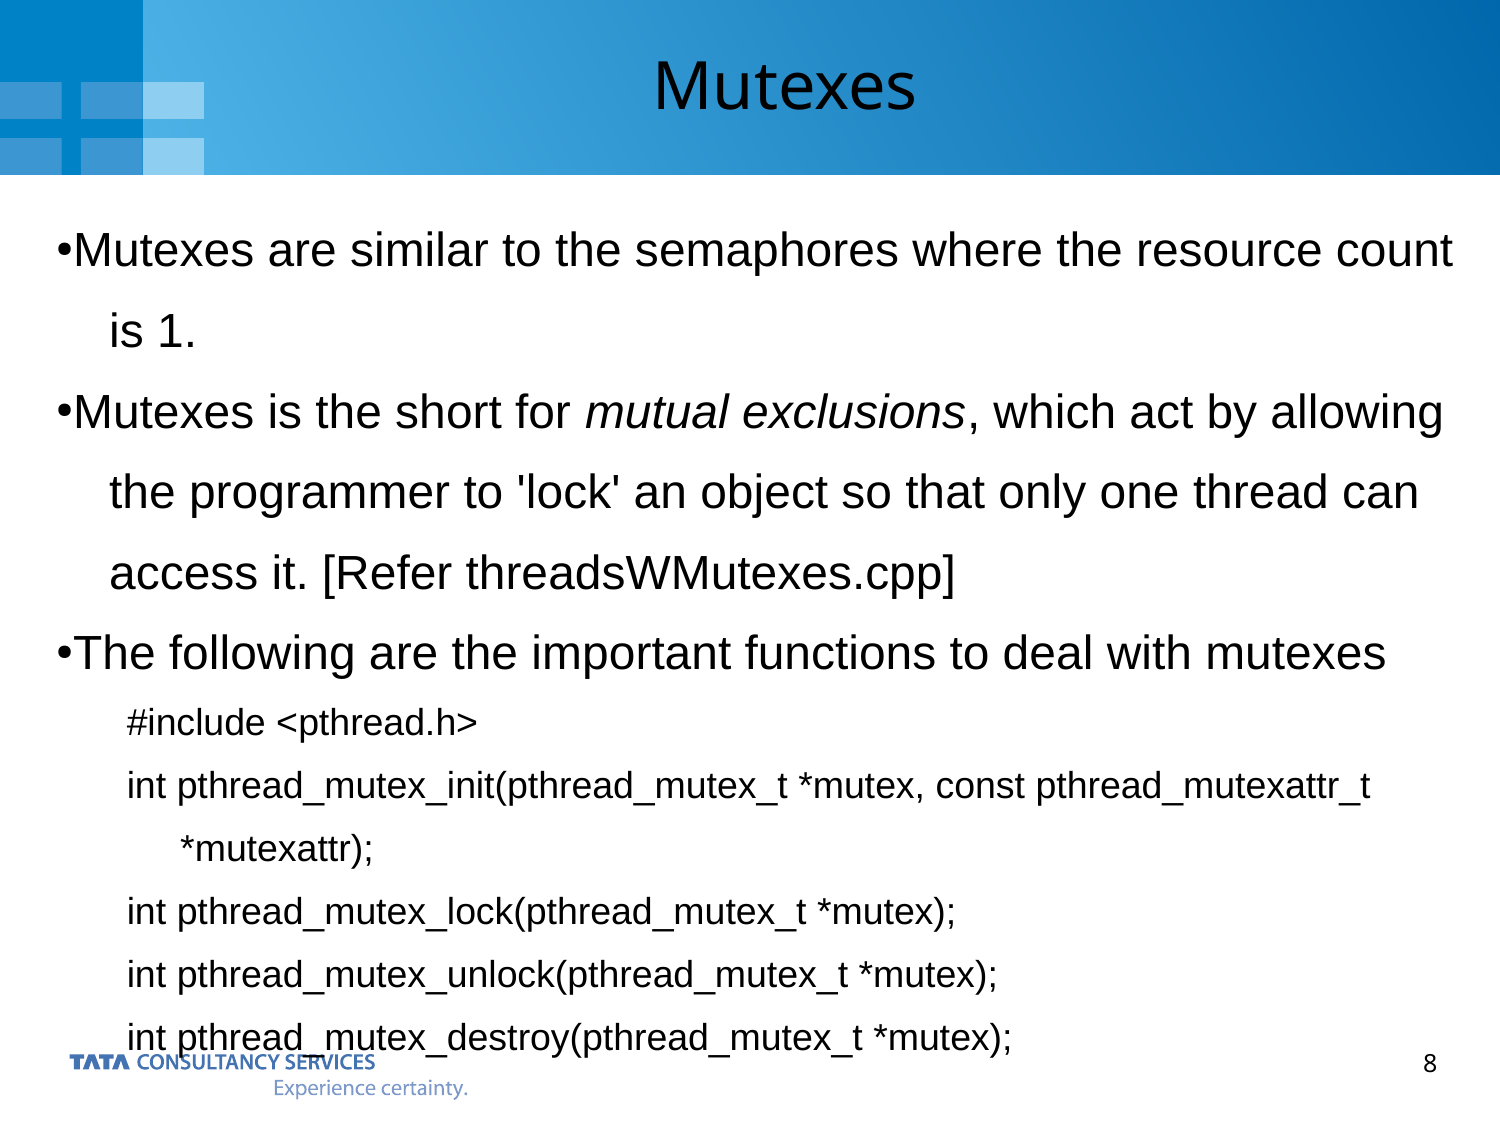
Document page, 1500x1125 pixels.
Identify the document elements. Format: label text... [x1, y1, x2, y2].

text_box Mutexes are similar to the semaphores where the resource count is 1. Mutexes is the short for mutual exclusions, which act by allowing the programmer to 'lock' an object so that only one thread can access it. [Refer threadsWMutexes.cpp] The following are the important functions to deal with mutexes #include <pthread.h> int pthread_mutex_init(pthread_mutex_t *mutex, const pthread_mutexattr_t *mutexattr); int pthread_mutex_lock(pthread_mutex_t *mutex); int pthread_mutex_unlock(pthread_mutex_t *mutex); int pthread_mutex_destroy(pthread_mutex_t *mutex); [23, 188, 1477, 1040]
text_box Mutexes [224, 11, 1347, 154]
